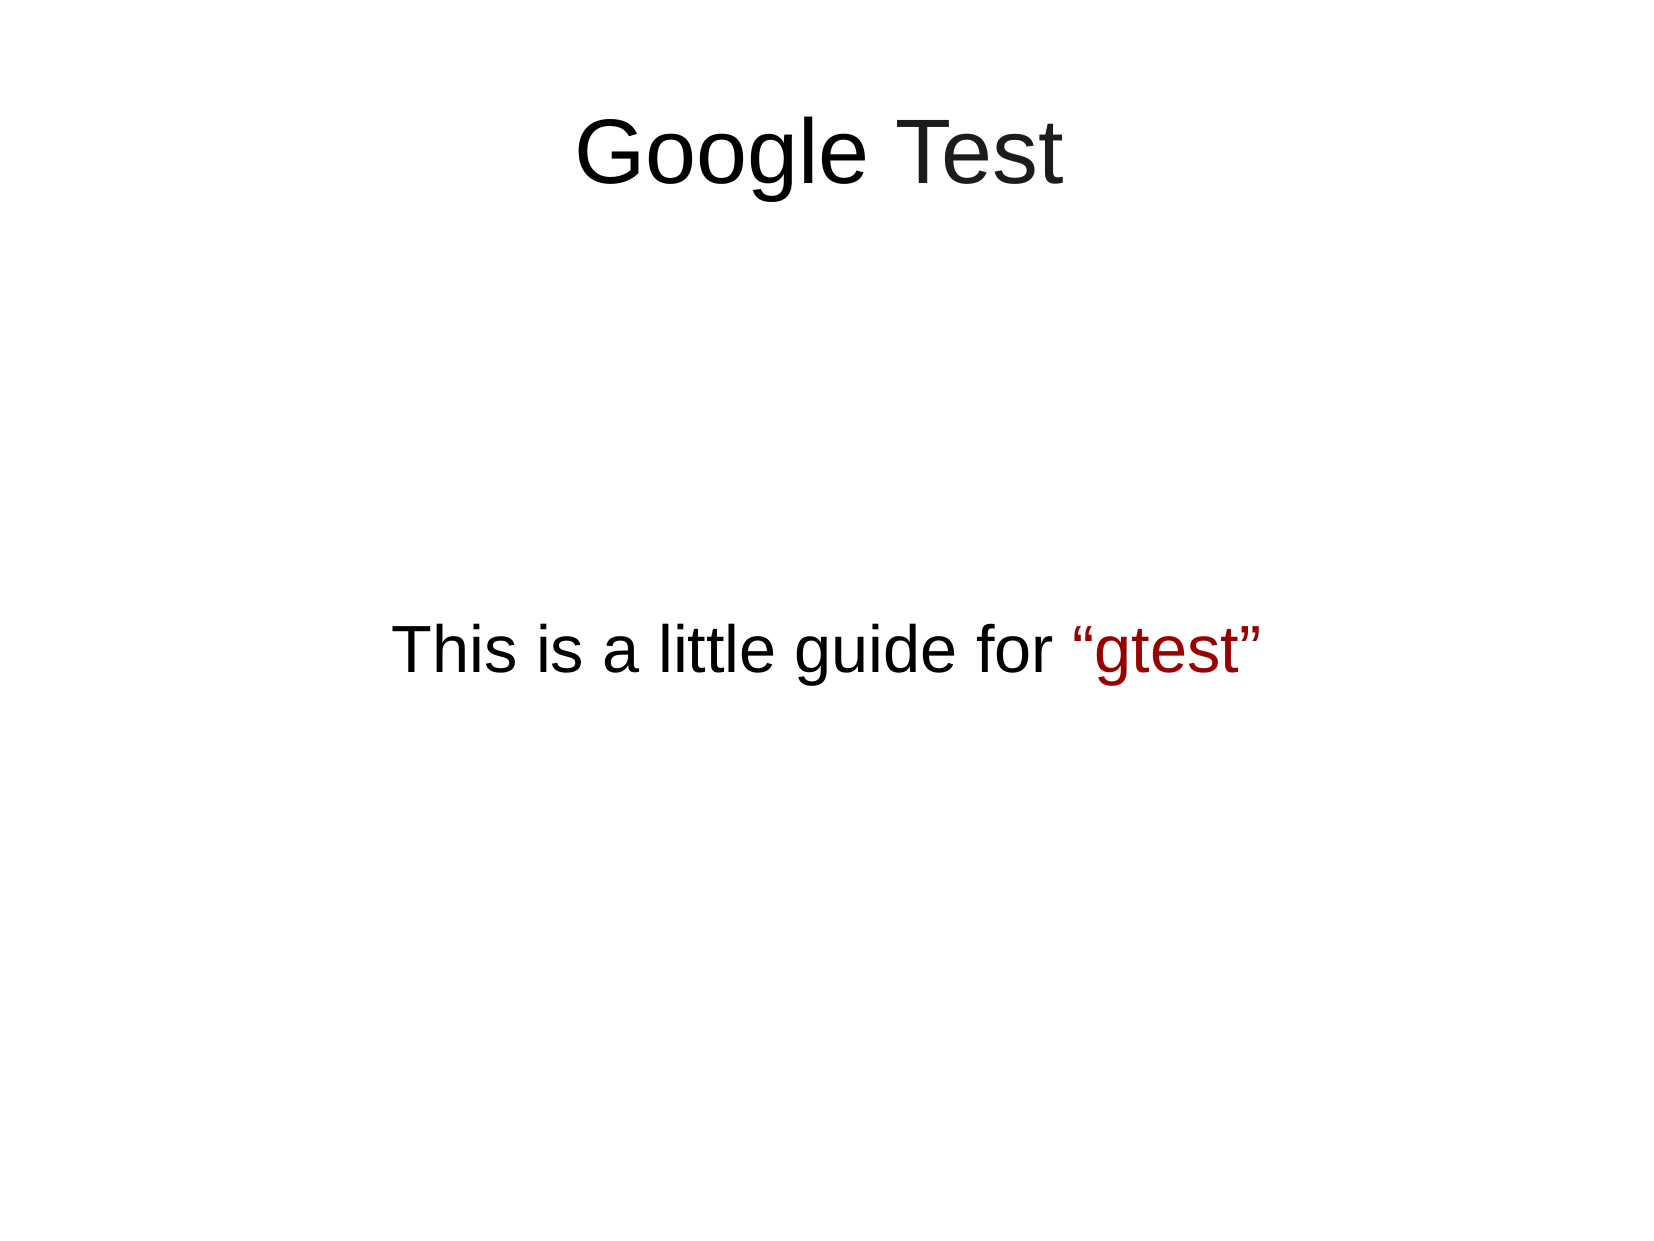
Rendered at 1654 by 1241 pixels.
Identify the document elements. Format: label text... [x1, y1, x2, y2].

title Google Test [75, 47, 1564, 256]
subtitle This is a little guide for “gtest” [82, 290, 1571, 1010]
